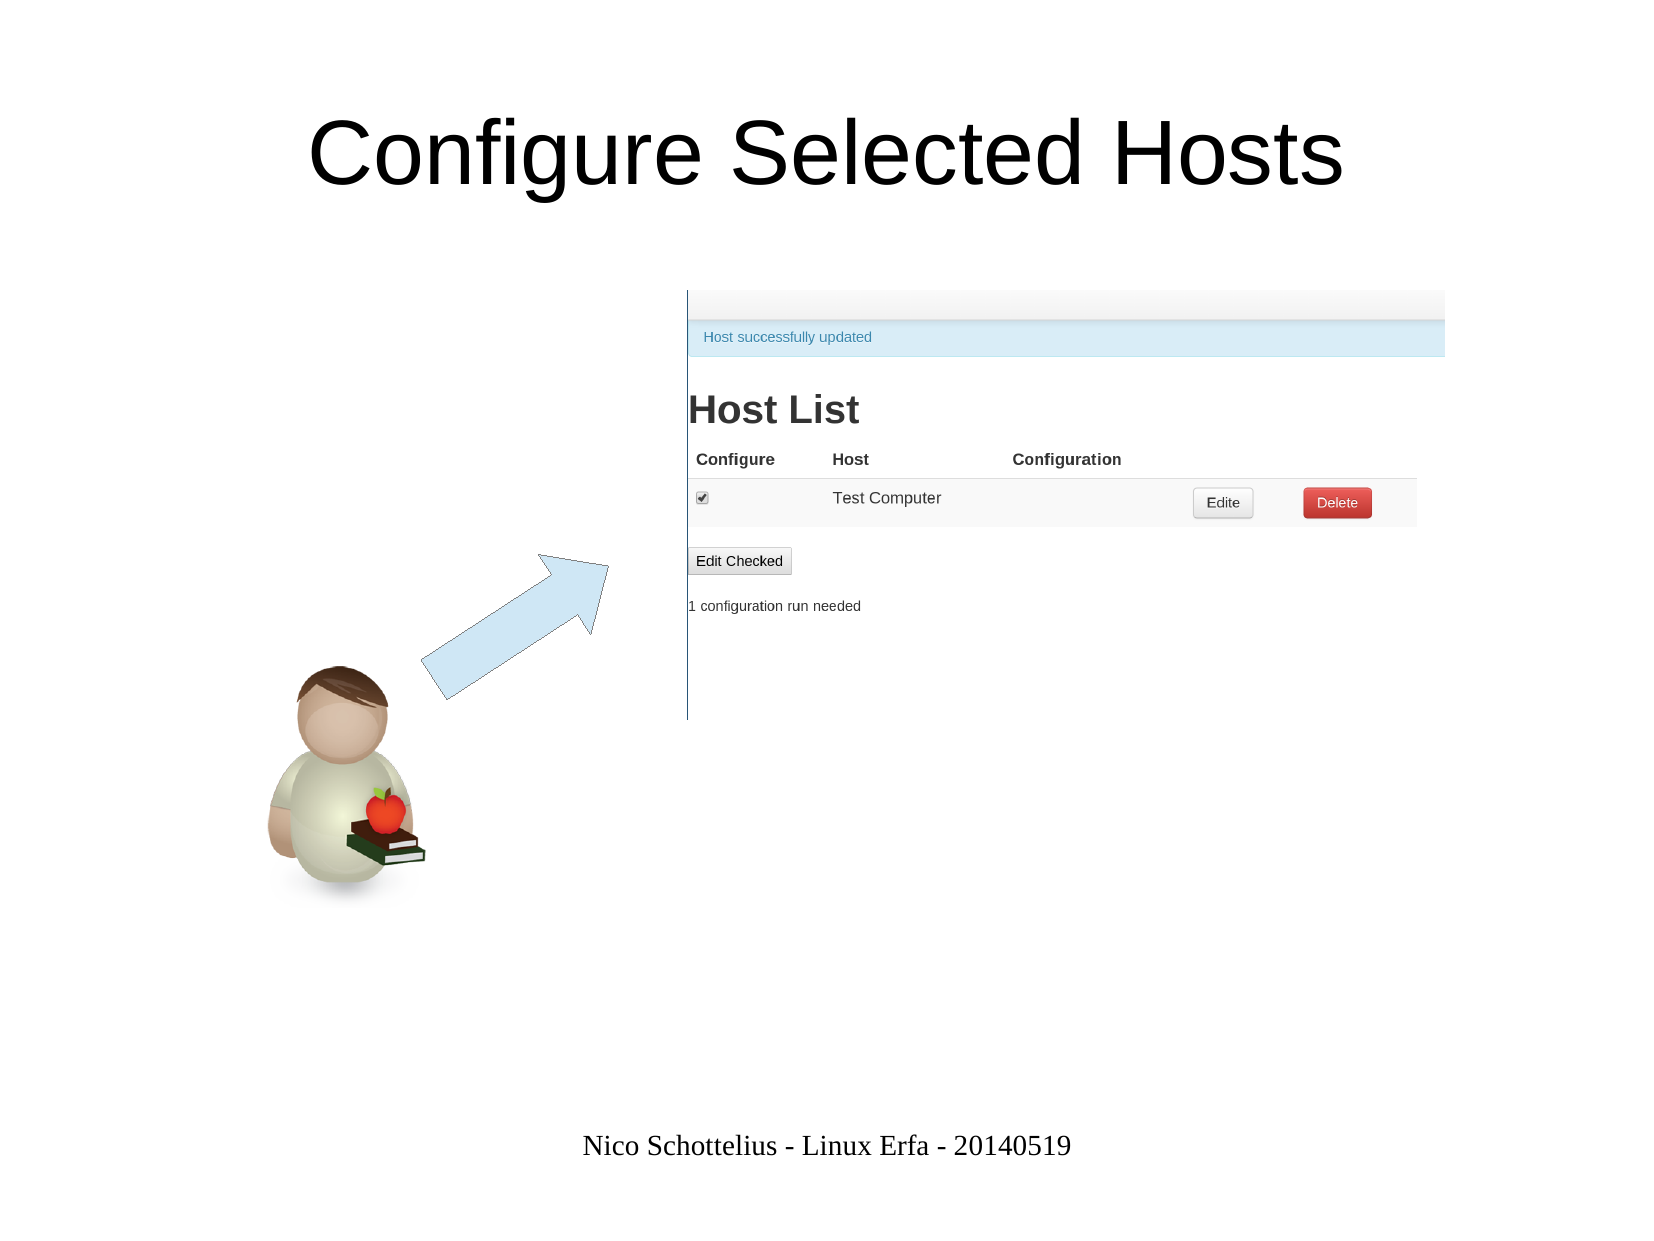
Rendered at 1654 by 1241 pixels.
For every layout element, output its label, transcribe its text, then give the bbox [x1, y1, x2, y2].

picture [687, 290, 1445, 720]
text_box [421, 554, 609, 700]
title Configure Selected Hosts [82, 49, 1571, 257]
picture [252, 644, 444, 908]
